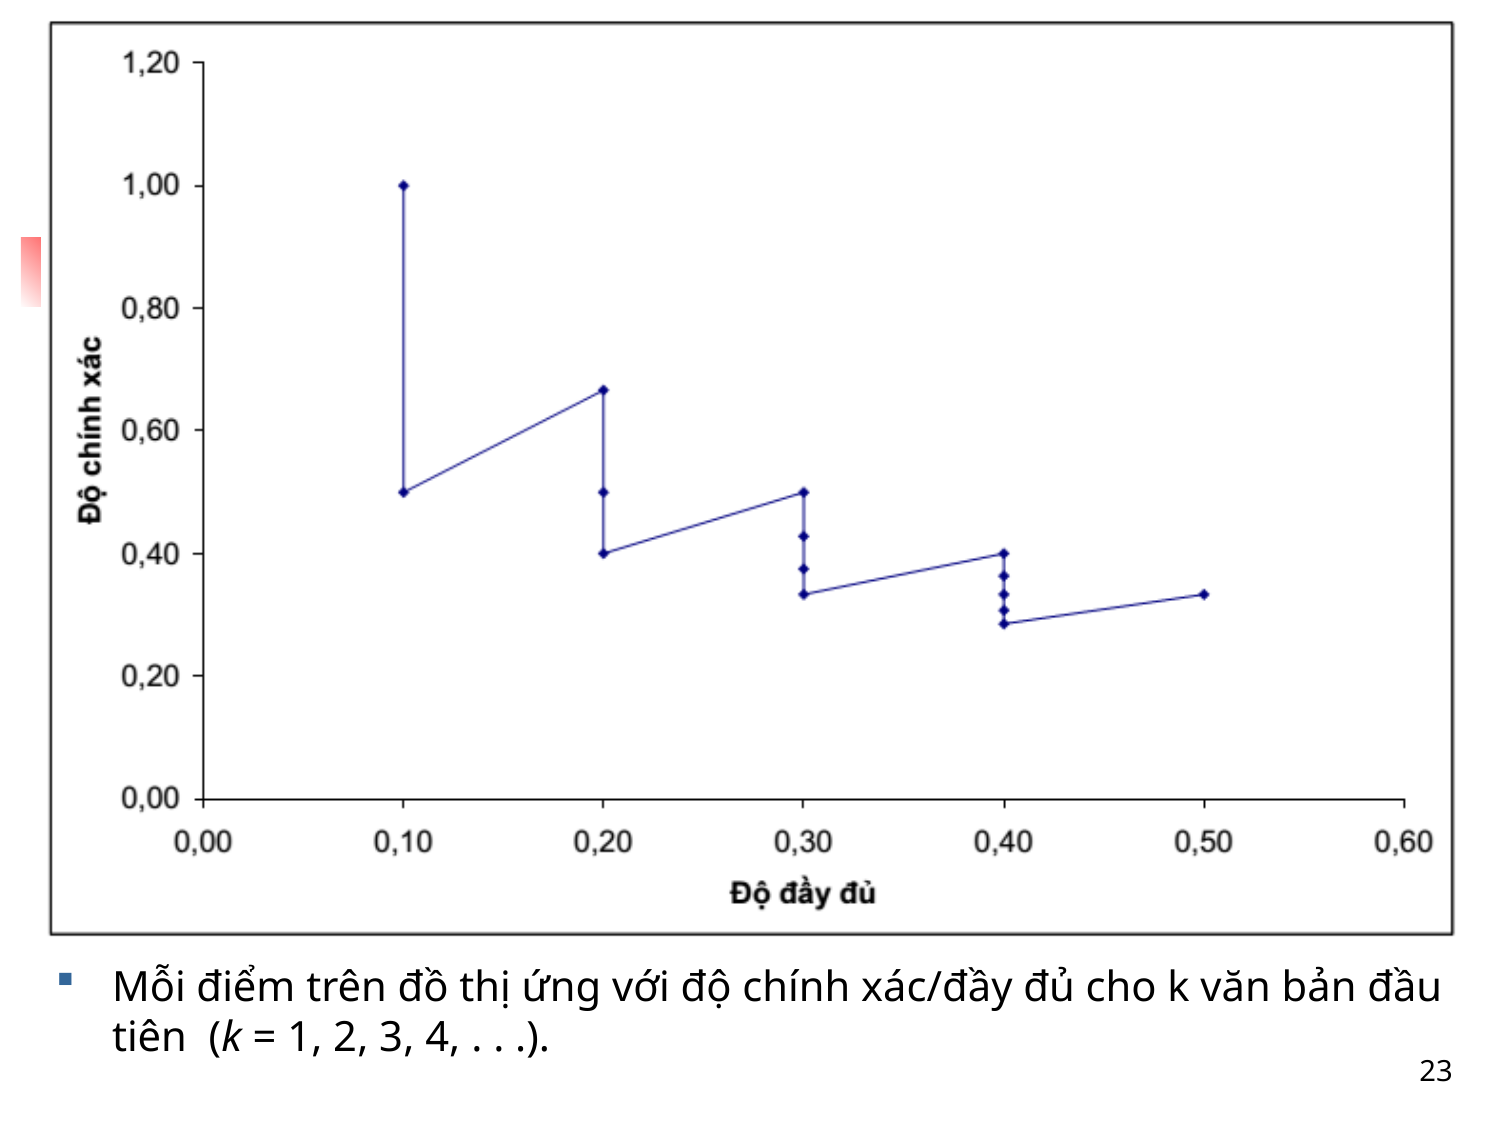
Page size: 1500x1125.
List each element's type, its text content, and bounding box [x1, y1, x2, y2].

text_box Mỗi điểm trên đồ thị ứng với độ chính xác/đầy đủ cho k văn bản đầu tiên (k = 1, 2, 3, 4, . . .). [41, 952, 1465, 1083]
slide_number <number> [1155, 1024, 1468, 1100]
picture [41, 18, 1459, 940]
